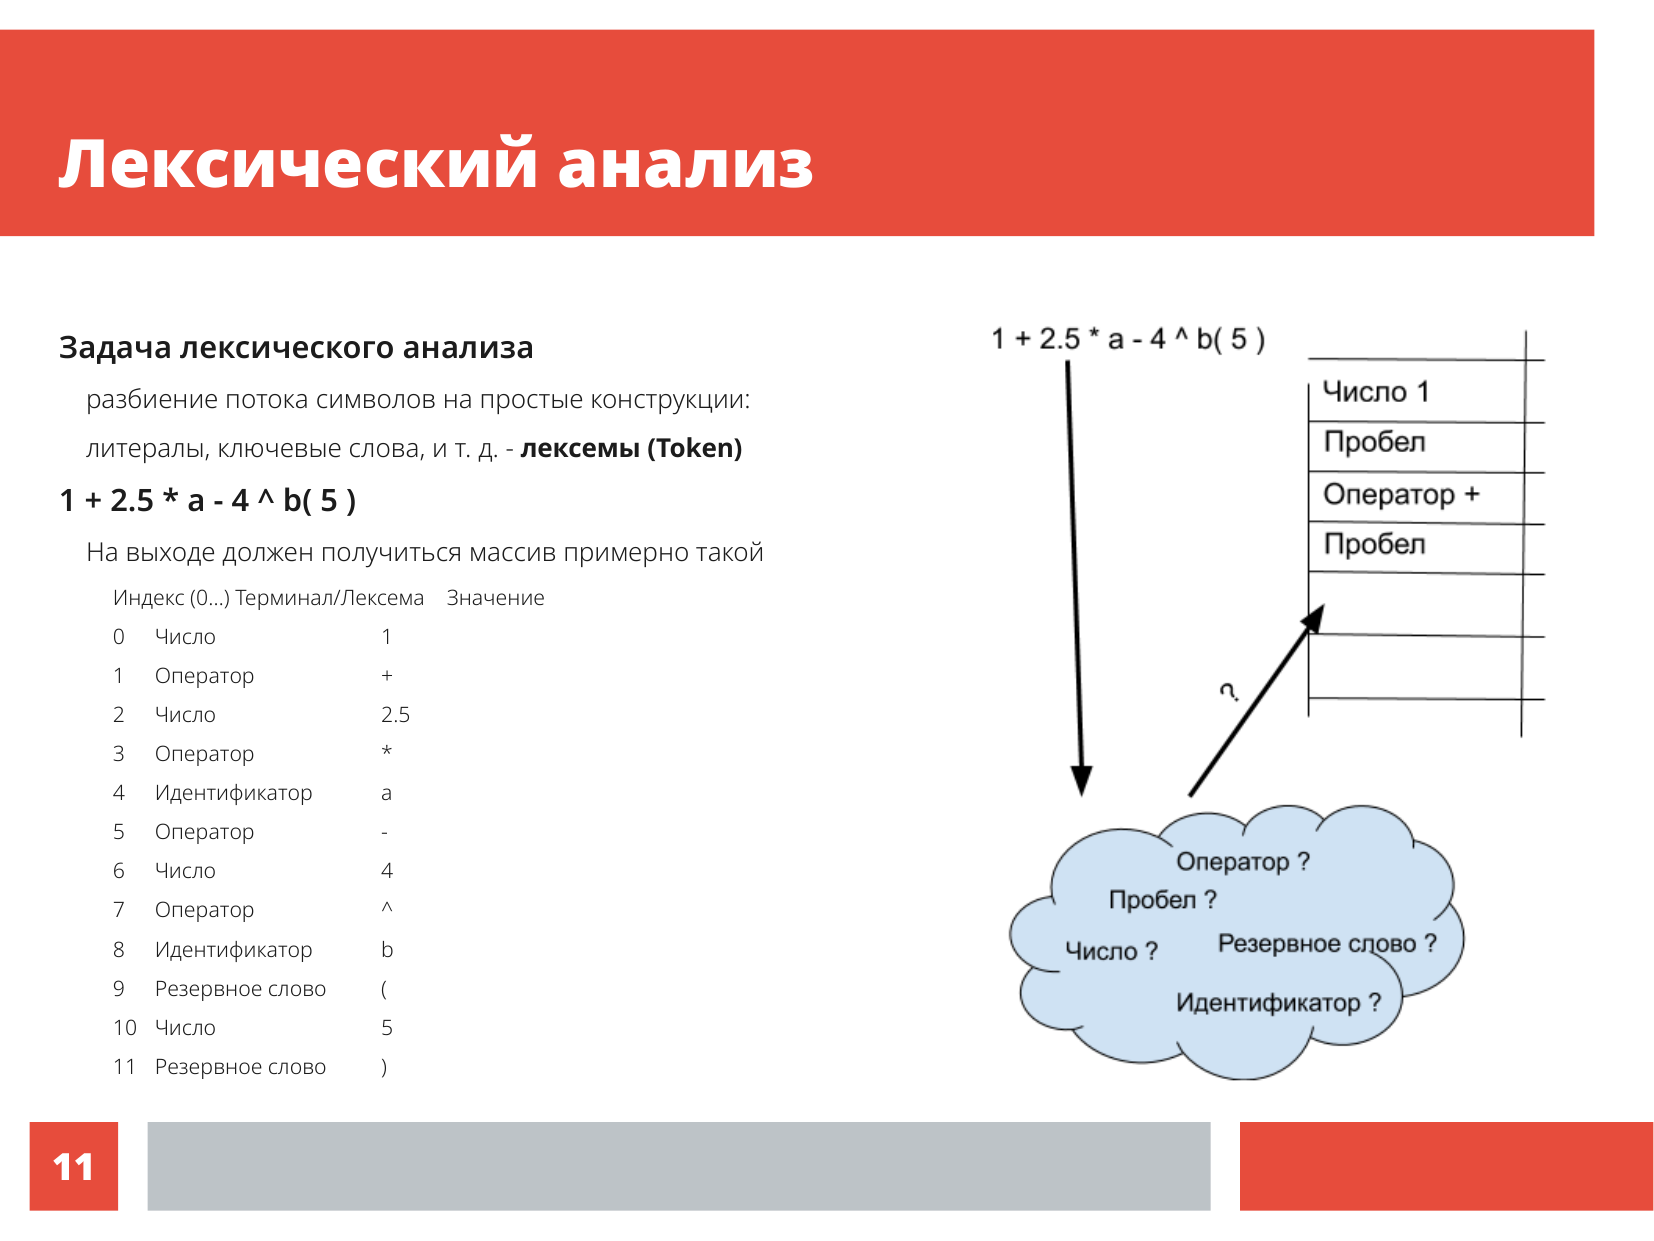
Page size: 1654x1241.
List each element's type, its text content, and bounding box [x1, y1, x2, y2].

title Лексический анализ [59, 59, 1595, 207]
list Задача лексического анализа разбиение потока символов на простые конструкции: литералы, ключевые слова, и т. д. - лексемы (Token) 1 + 2.5 * a - 4 ^ b( 5 ) На выходе должен получиться массив примерно такой Индекс (0…) Терминал/Лексема Значение 0 Число 1 1 Оператор + 2 Число 2.5 3 Оператор * 4 Идентификатор a 5 Оператор - 6 Число 4 7 Оператор ^ 8 Идентификатор b 9 Резервное слово ( 10 Число 5 11 Резервное слово ) [59, 324, 967, 1093]
picture [967, 316, 1571, 1093]
